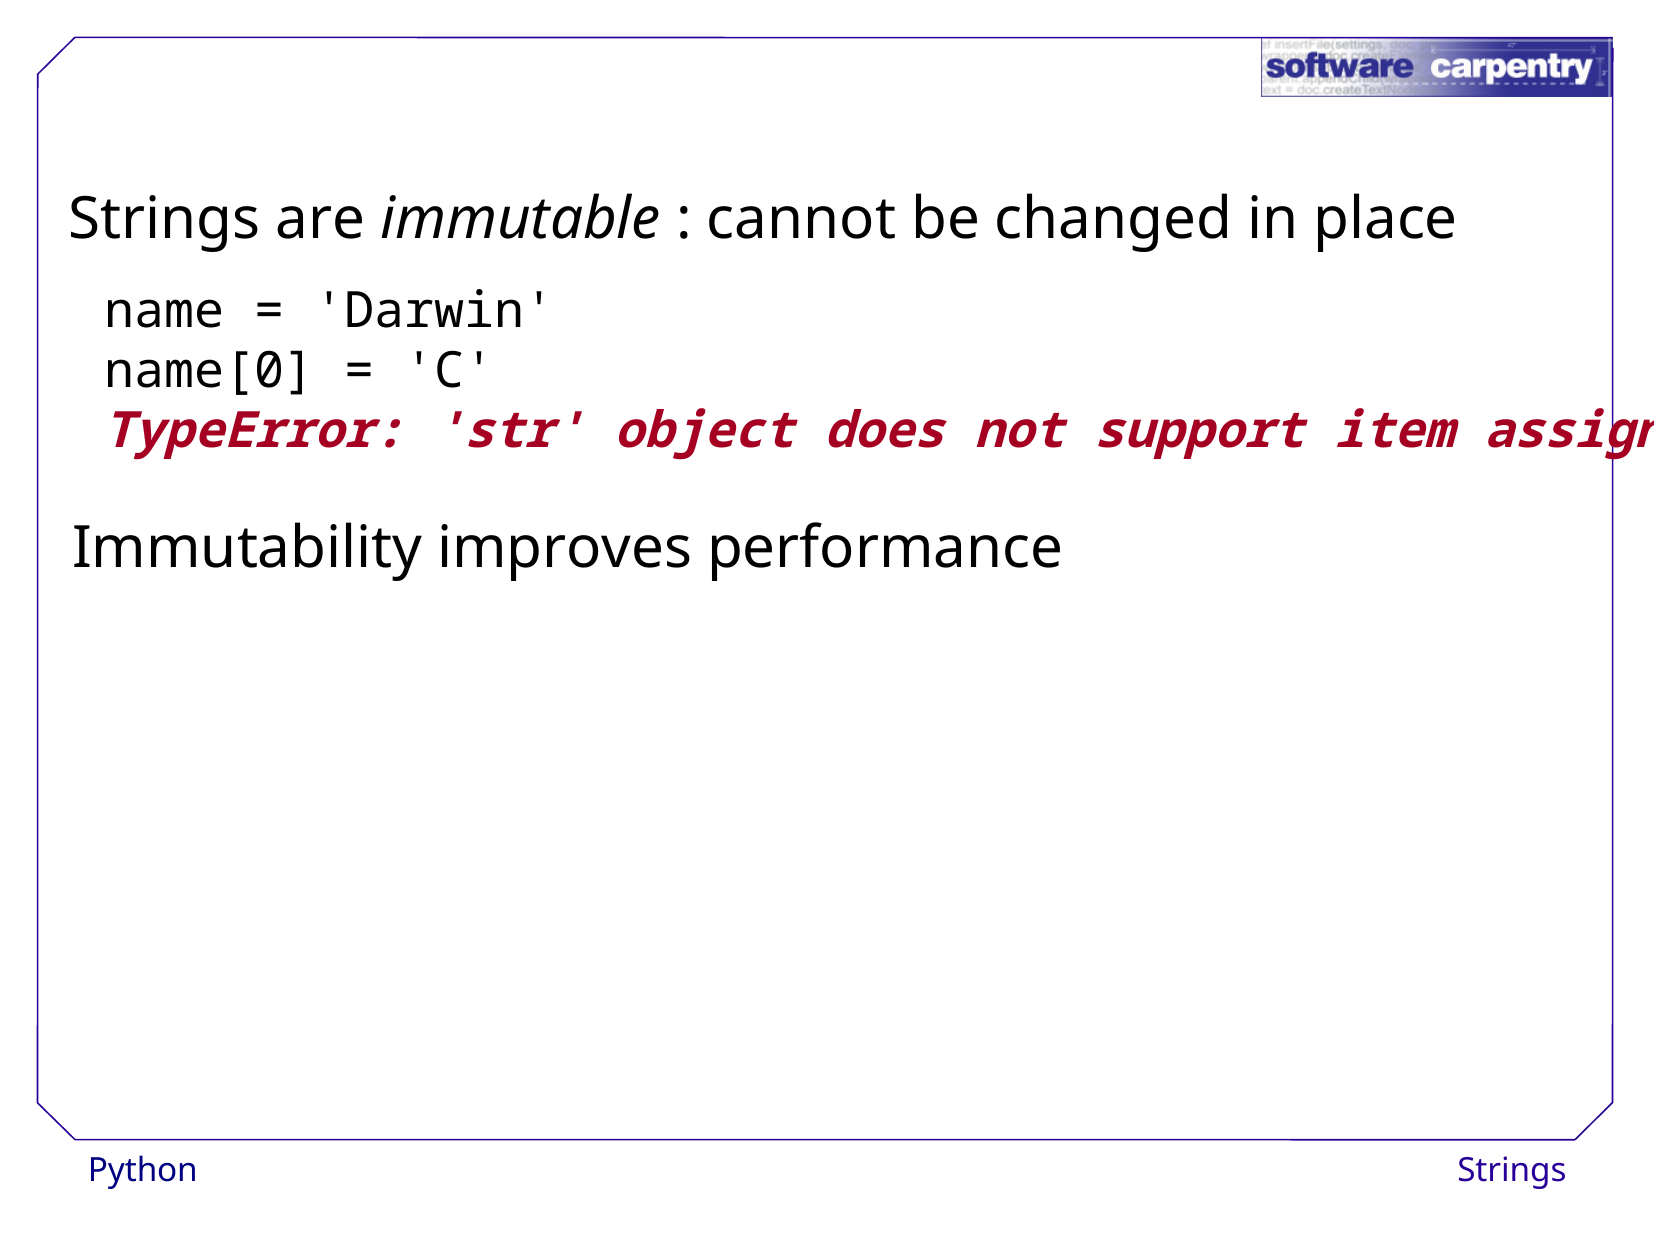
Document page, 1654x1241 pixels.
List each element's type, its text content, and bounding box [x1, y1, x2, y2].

picture [1261, 39, 1613, 97]
text_box name = 'Darwin' name[0] = 'C' TypeError: 'str' object does not support item assignment [89, 270, 1593, 479]
text_box Immutability improves performance [57, 466, 1229, 587]
text_box Strings are immutable : cannot be changed in place [53, 138, 1623, 259]
